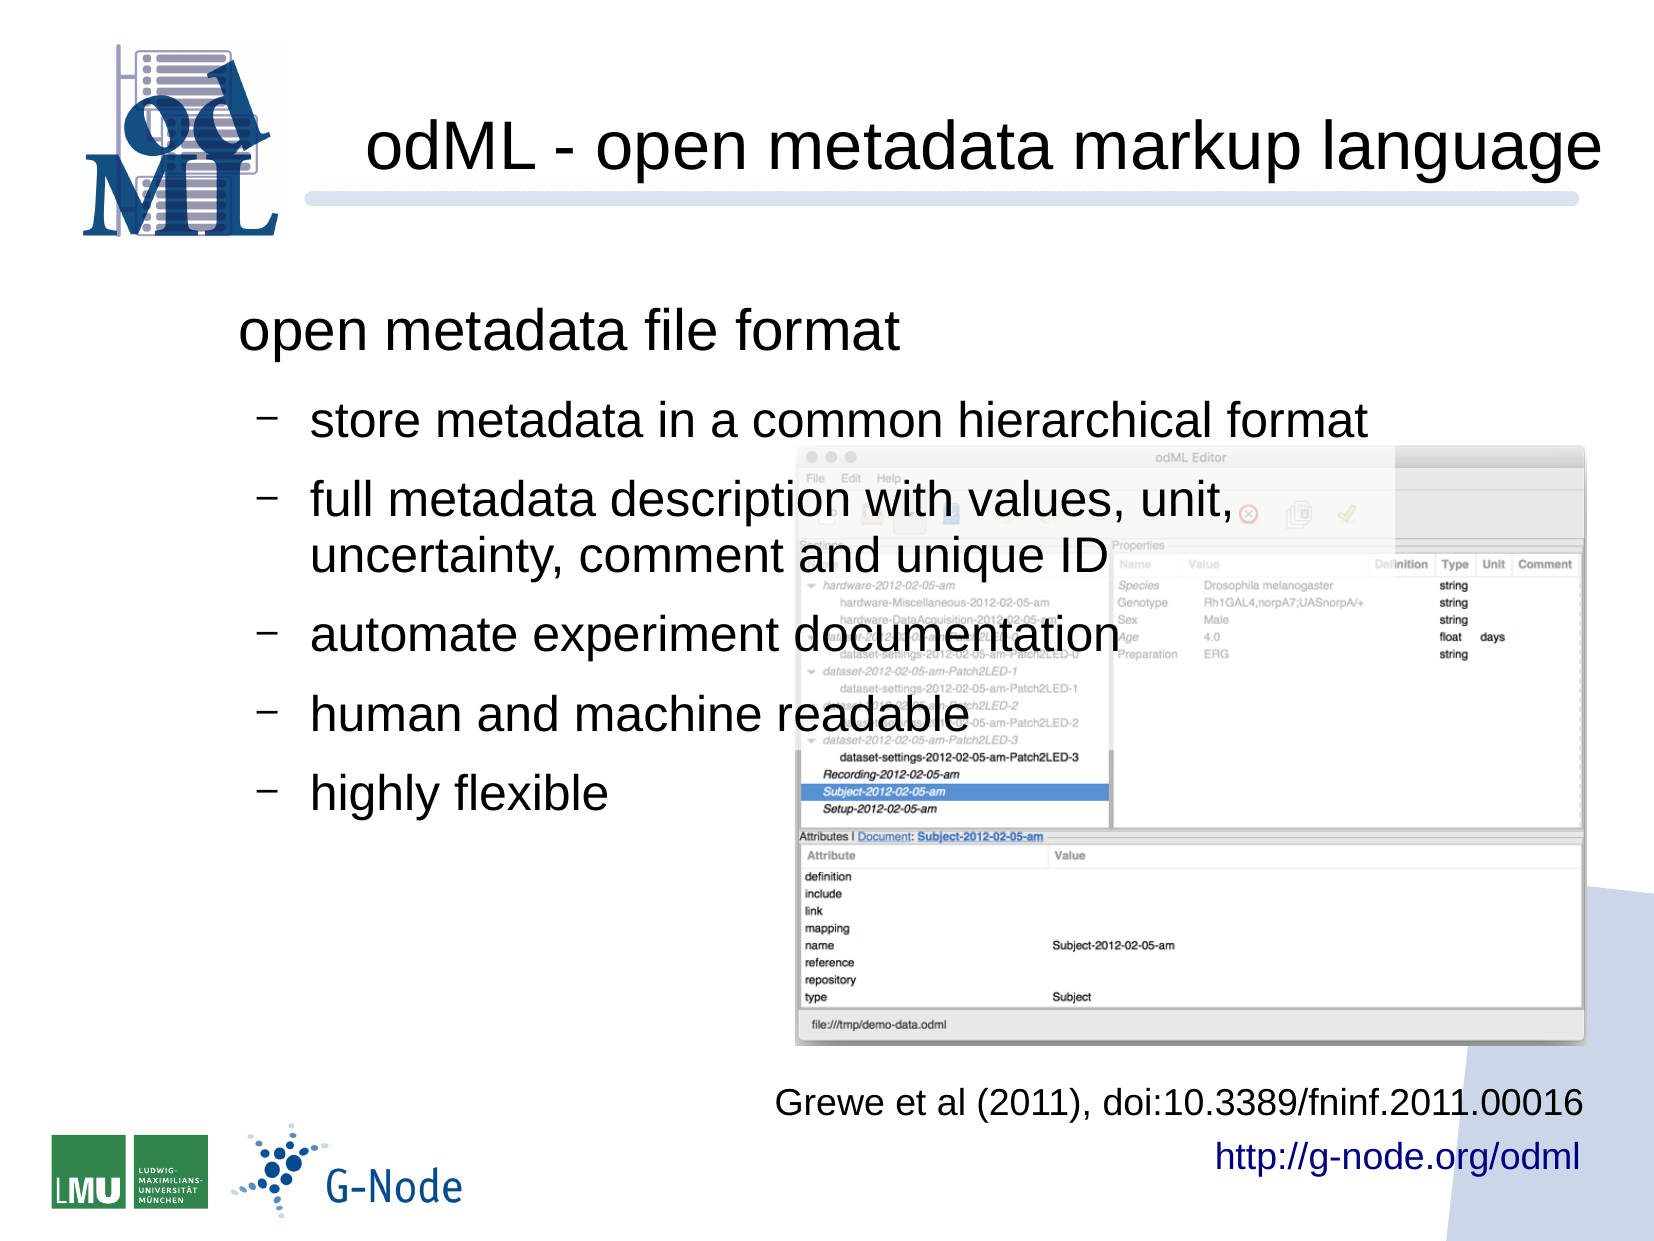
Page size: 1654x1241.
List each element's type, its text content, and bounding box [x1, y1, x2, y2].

picture [82, 44, 286, 237]
picture [230, 1123, 467, 1219]
picture [794, 445, 1587, 1046]
text_box odML - open metadata markup language [116, 47, 1605, 243]
list open metadata file format store metadata in a common hierarchical format full metadata description with values, unit, uncertainty, comment and unique ID automate experiment documentation human and machine readable highly flexible [168, 297, 1396, 751]
text_box Grewe et al (2011), doi:10.3389/fninf.2011.00016 [759, 1074, 1600, 1131]
text_box http://g-node.org/odml [1200, 1128, 1606, 1189]
